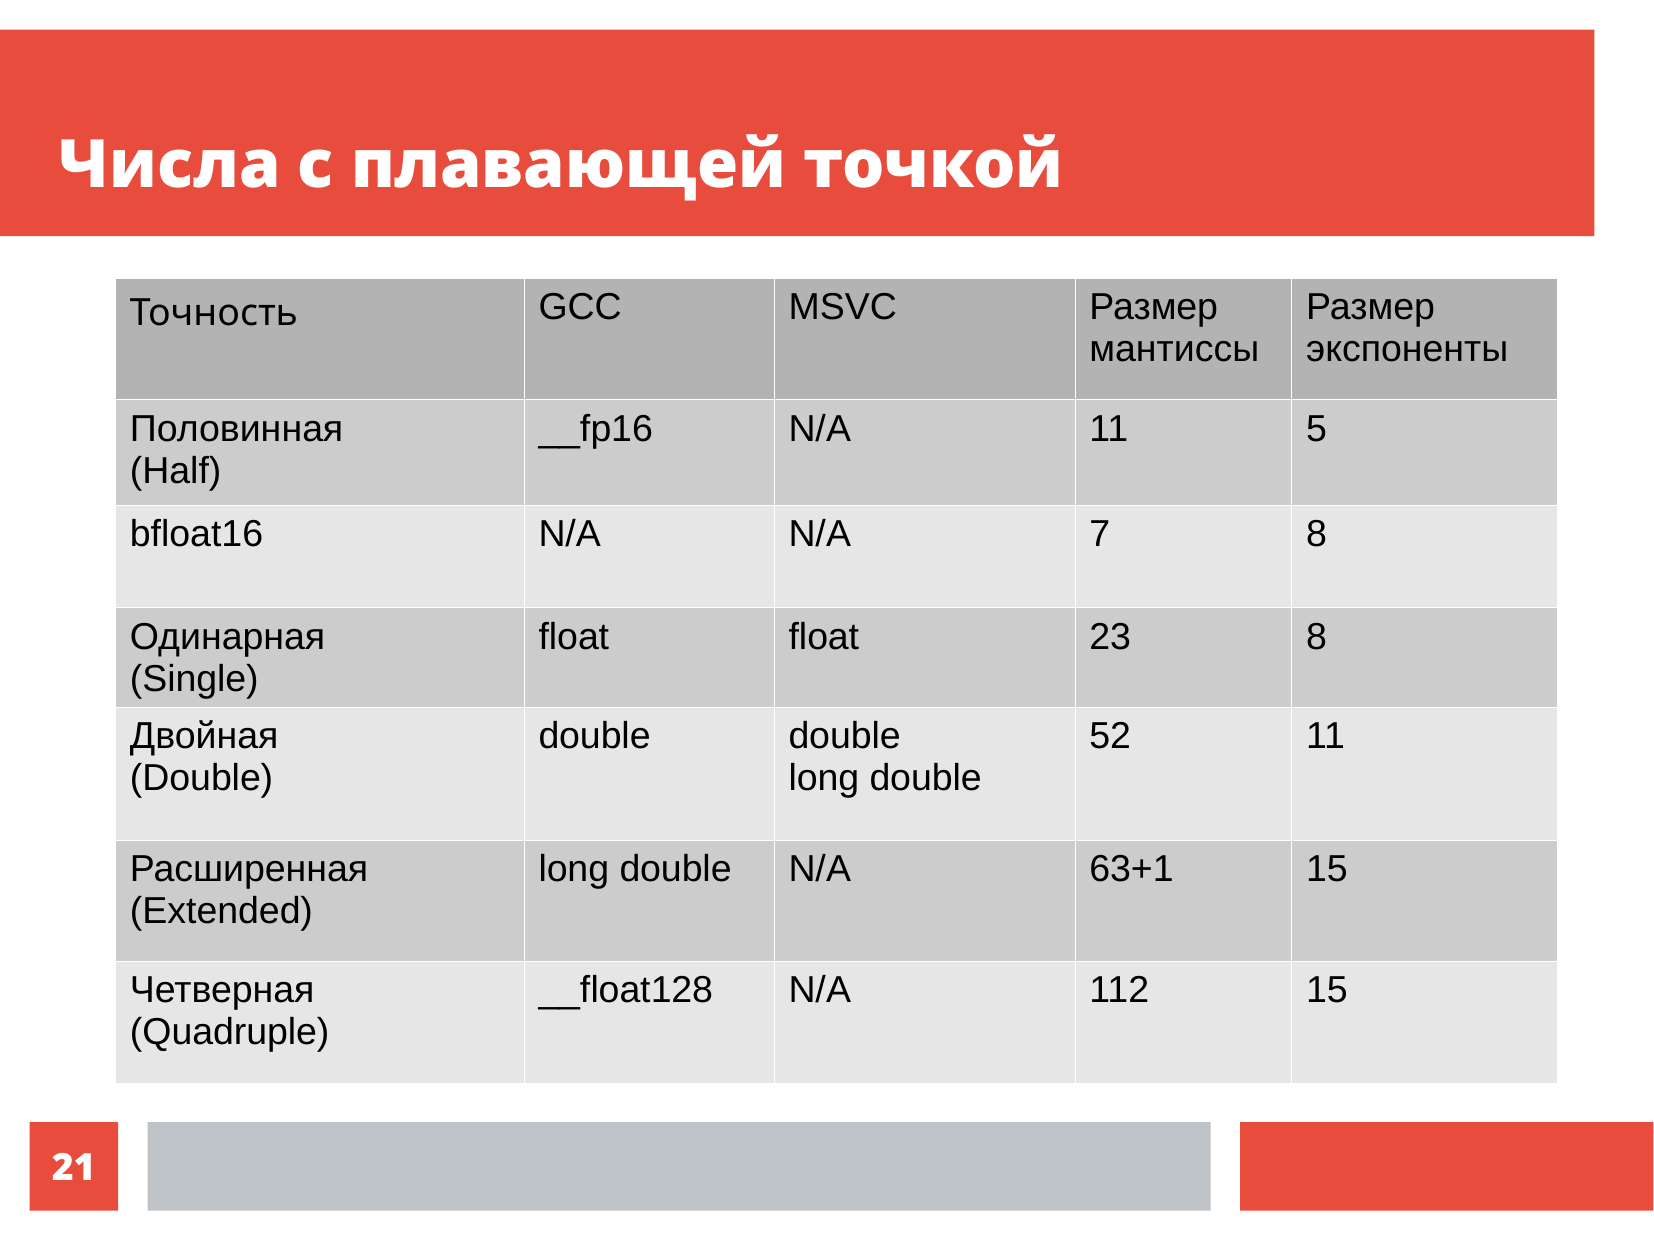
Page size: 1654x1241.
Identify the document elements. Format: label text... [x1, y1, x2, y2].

table_cell __fp16 [525, 400, 774, 505]
title Числа с плавающей точкой [59, 59, 1595, 207]
table_cell 5 [1292, 400, 1557, 505]
table_cell 23 [1076, 608, 1291, 707]
table_cell Одинарная (Single) [116, 608, 524, 707]
table_cell N/A [775, 841, 1075, 961]
table_cell Двойная (Double) [116, 708, 524, 840]
table_cell 8 [1292, 608, 1557, 707]
table_cell float [775, 608, 1075, 707]
table_cell 11 [1292, 708, 1557, 840]
table_header GCC [525, 279, 774, 399]
table_cell 112 [1076, 962, 1291, 1083]
table_cell double [525, 708, 774, 840]
table_cell Расширенная (Extended) [116, 841, 524, 961]
table_cell float [525, 608, 774, 707]
table_header Размер мантиссы [1076, 279, 1291, 399]
table_cell 8 [1292, 506, 1557, 607]
table_cell 7 [1076, 506, 1291, 607]
table_cell N/A [775, 962, 1075, 1083]
table_header MSVC [775, 279, 1075, 399]
table_cell 11 [1076, 400, 1291, 505]
table_cell Четверная (Quadruple) [116, 962, 524, 1083]
table_cell __float128 [525, 962, 774, 1083]
table_cell 52 [1076, 708, 1291, 840]
table_header Размер экспоненты [1292, 279, 1557, 399]
table_cell 63+1 [1076, 841, 1291, 961]
table_header Точность [116, 279, 524, 399]
table_cell 15 [1292, 841, 1557, 961]
table_cell 15 [1292, 962, 1557, 1083]
table_cell long double [525, 841, 774, 961]
table_cell N/A [525, 506, 774, 607]
table_cell N/A [775, 400, 1075, 505]
table_cell Половинная (Half) [116, 400, 524, 505]
table_cell N/A [775, 506, 1075, 607]
table_cell double long double [775, 708, 1075, 840]
table_cell bfloat16 [116, 506, 524, 607]
